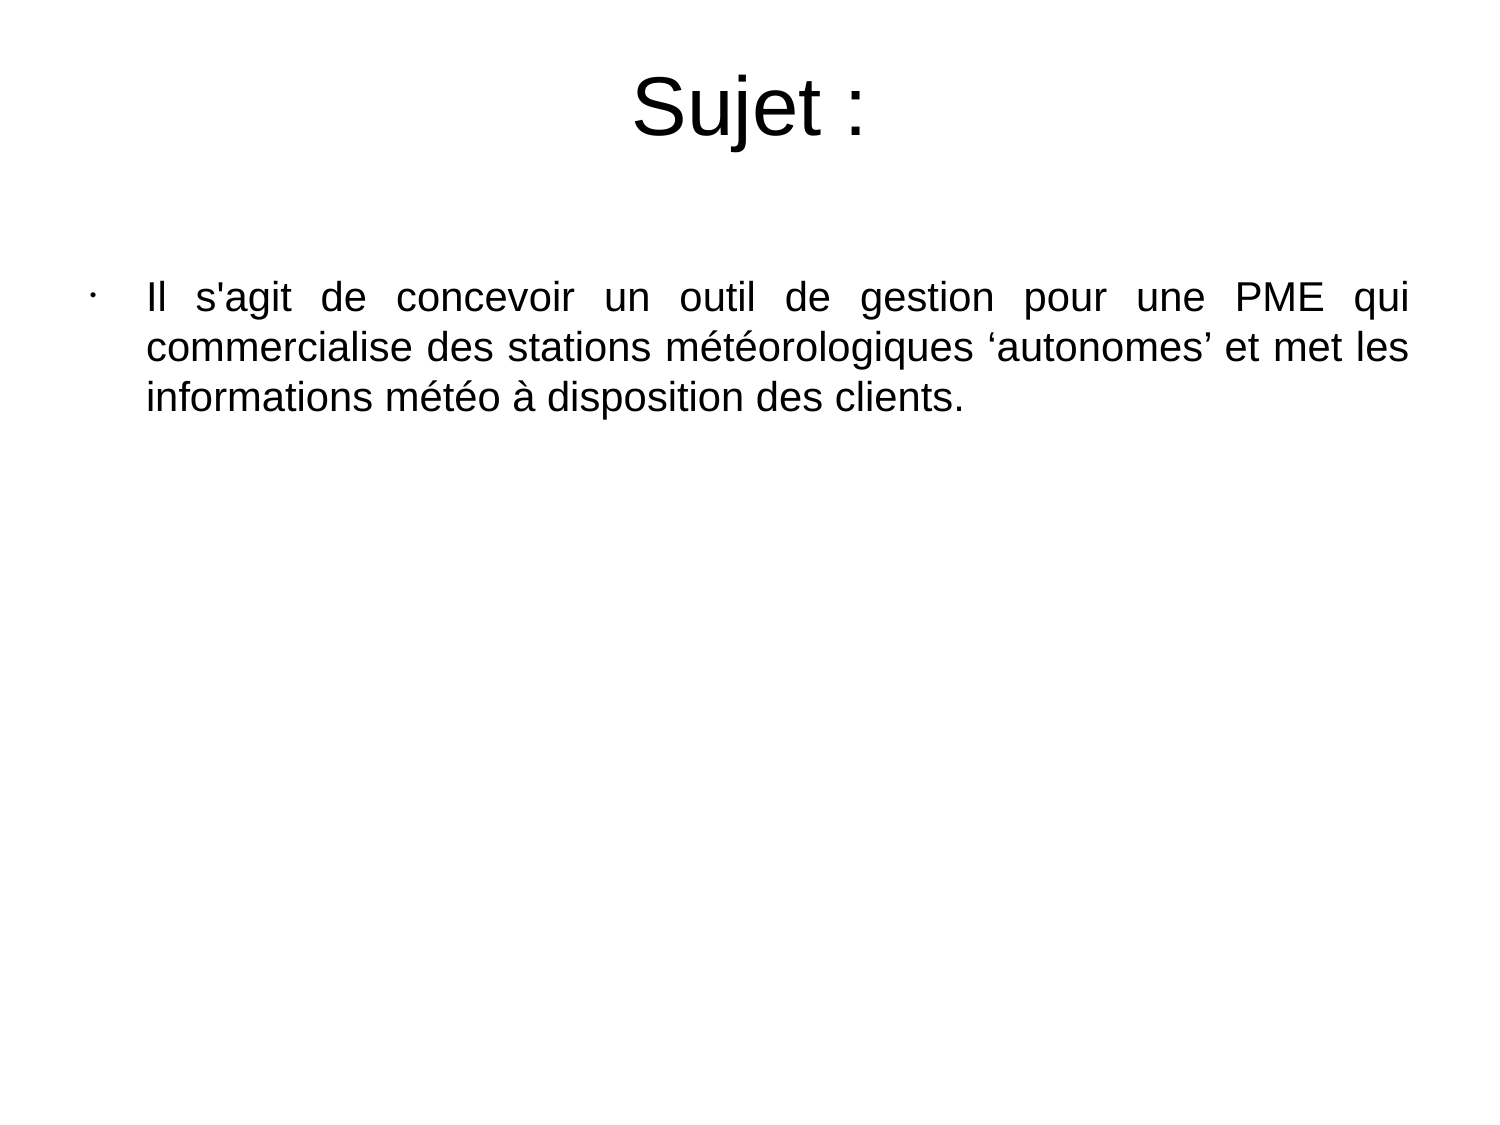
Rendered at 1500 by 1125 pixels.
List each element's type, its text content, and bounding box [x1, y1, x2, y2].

title Sujet : [75, 45, 1425, 233]
list Il s'agit de concevoir un outil de gestion pour une PME qui commercialise des stations météorologiques ‘autonomes’ et met les informations météo à disposition des clients. [75, 262, 1425, 1005]
